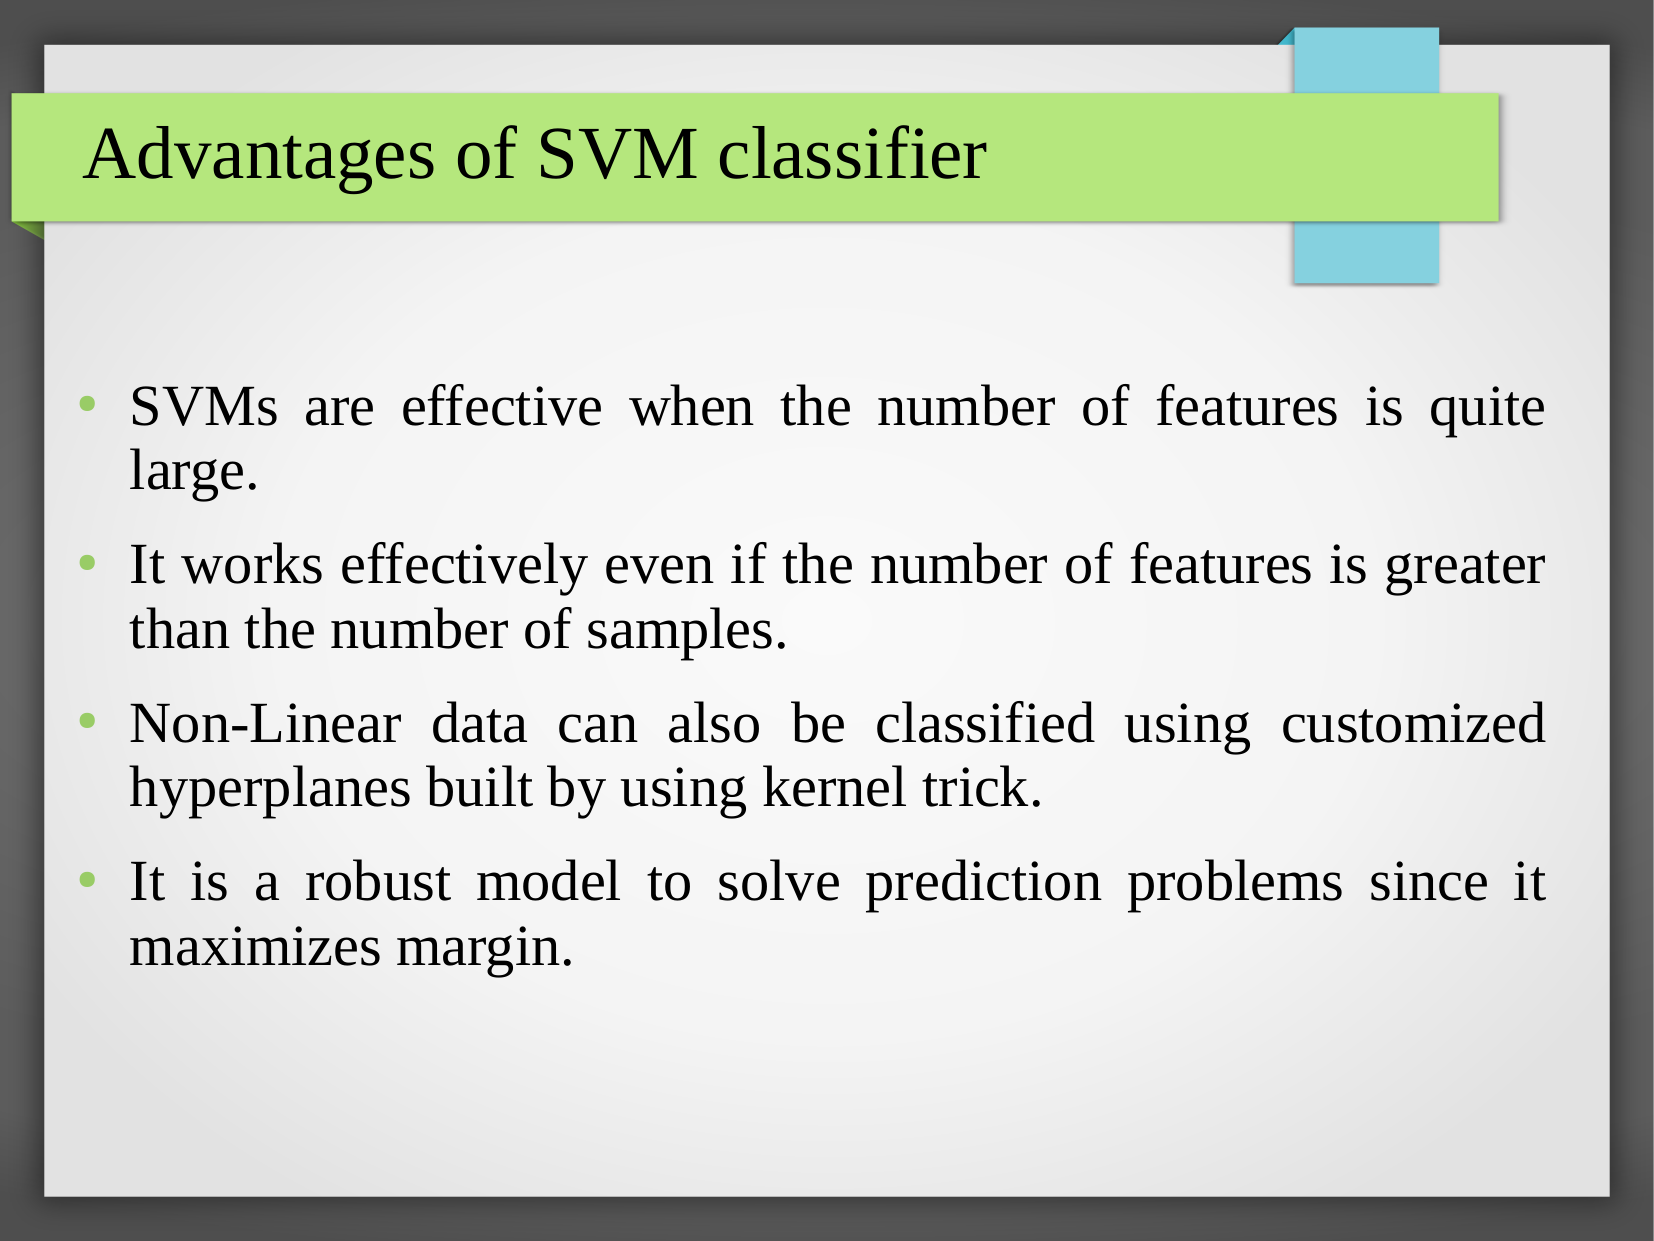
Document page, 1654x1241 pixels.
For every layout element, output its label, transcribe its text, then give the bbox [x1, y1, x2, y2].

list SVMs are effective when the number of features is quite large. It works effectively even if the number of features is greater than the number of samples. Non-Linear data can also be classified using customized hyperplanes built by using kernel trick. It is a robust model to solve prediction problems since it maximizes margin. [59, 283, 1548, 1003]
title Advantages of SVM classifier [82, 94, 1264, 213]
picture [0, 0, 1654, 1241]
